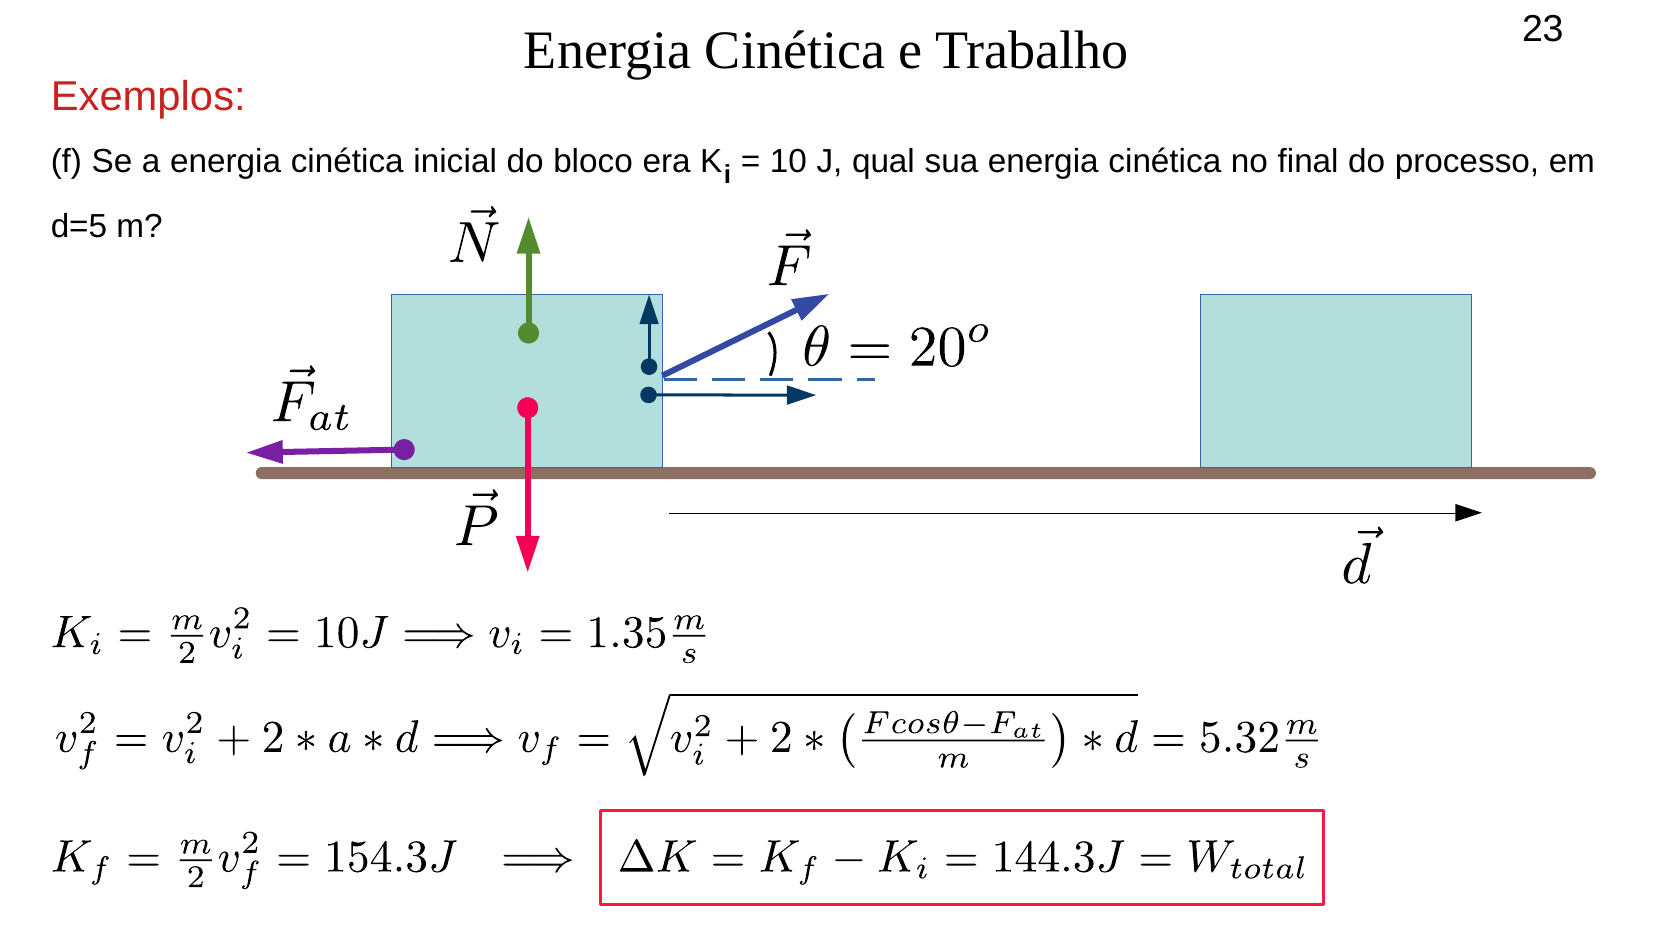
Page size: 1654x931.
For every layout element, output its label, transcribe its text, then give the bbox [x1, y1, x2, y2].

picture [49, 829, 599, 892]
text_box Energia Cinética e Trabalho [509, 0, 1145, 88]
text_box [1200, 294, 1472, 468]
picture [453, 489, 499, 546]
text_box [391, 294, 663, 468]
picture [1341, 526, 1384, 584]
picture [270, 365, 349, 431]
picture [766, 229, 812, 286]
text_box Exemplos: (f) Se a energia cinética inicial do bloco era Ki = 10 J, qual sua energia cinética no final do processo, em d=5 m? [36, 65, 1630, 623]
text_box <number> [1507, 0, 1654, 71]
picture [447, 205, 499, 262]
picture [54, 694, 1318, 777]
picture [48, 605, 708, 665]
picture [802, 323, 989, 367]
picture [602, 829, 1306, 892]
